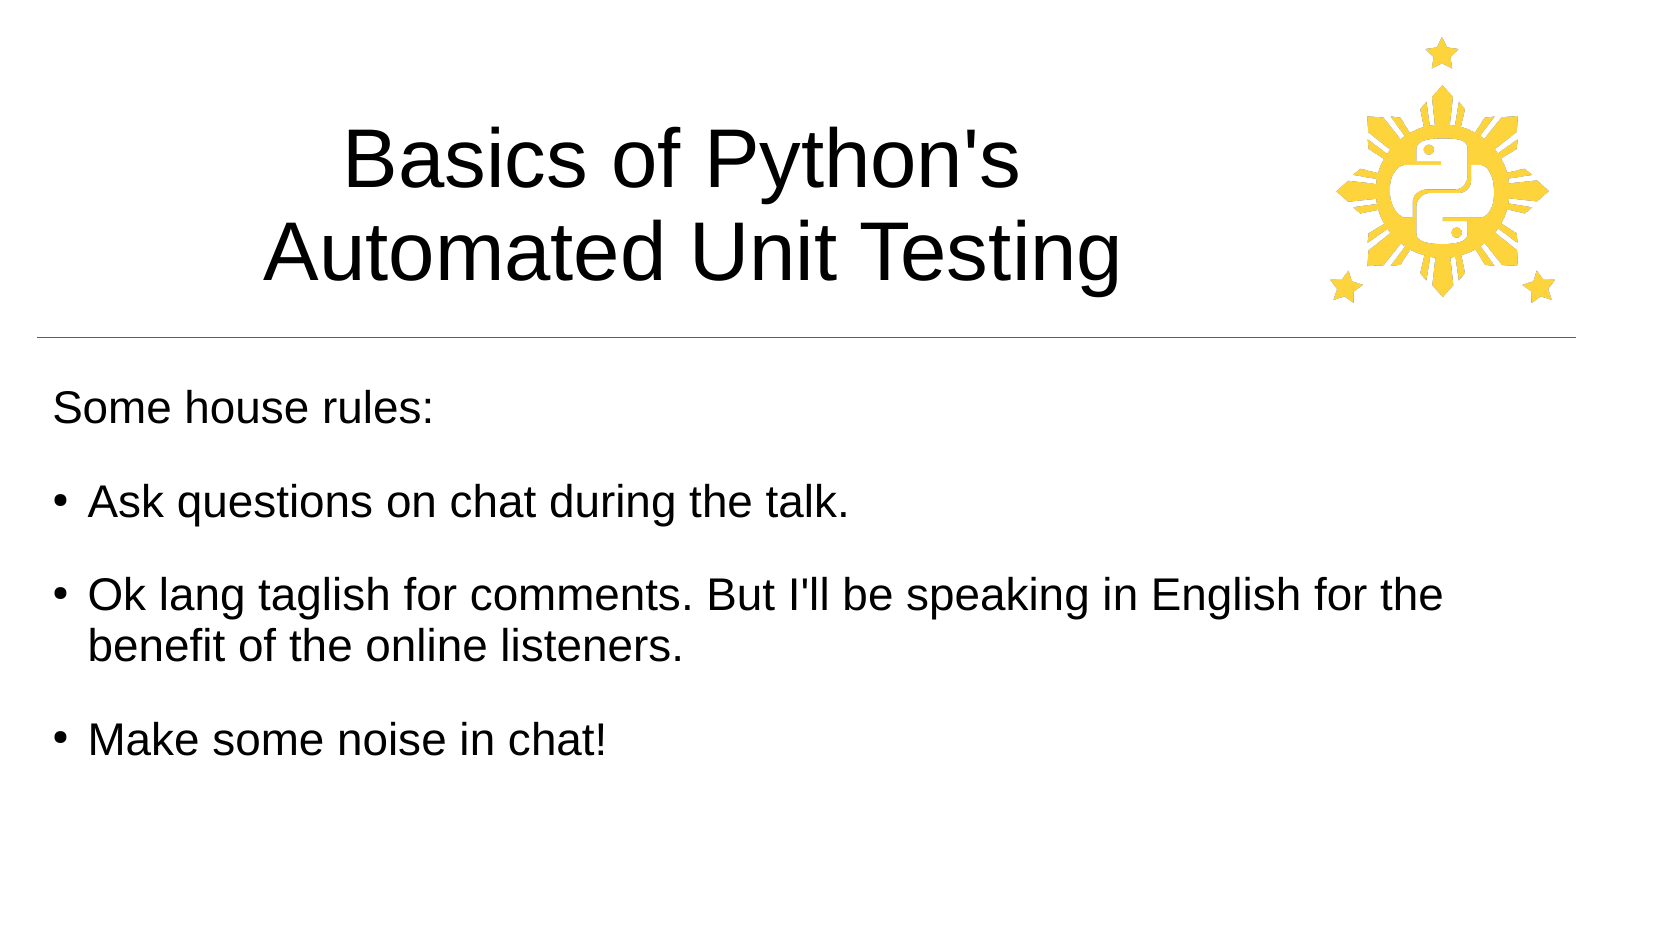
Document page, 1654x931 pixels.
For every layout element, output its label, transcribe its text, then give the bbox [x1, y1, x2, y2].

picture [1309, 37, 1576, 303]
text_box Some house rules: Ask questions on chat during the talk. Ok lang taglish for comments. But I'll be speaking in English for the benefit of the online listeners. Make some noise in chat! [37, 375, 1576, 788]
subtitle Basics of Python's Automated Unit Testing [75, 112, 1313, 299]
